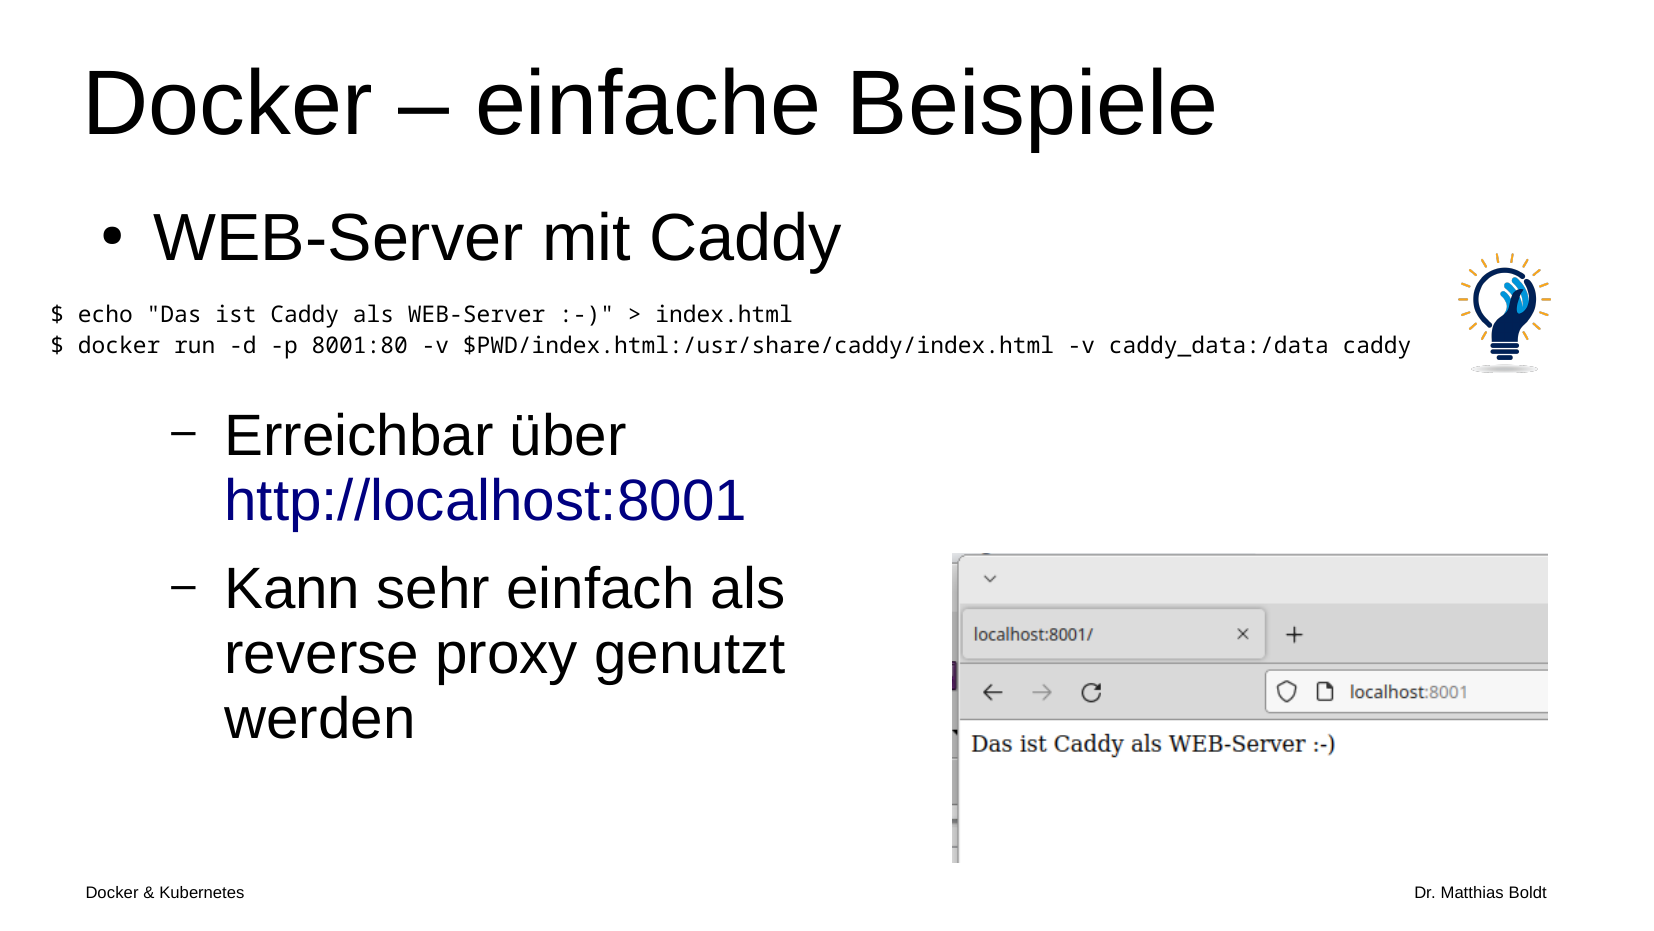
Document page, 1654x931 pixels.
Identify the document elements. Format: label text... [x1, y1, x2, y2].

text_box Docker & Kubernetes Dr. Matthias Boldt [70, 875, 1563, 910]
list WEB-Server mit Caddy Erreichbar über http://localhost:8001 Kann sehr einfach als reverse proxy genutzt werden [82, 411, 922, 845]
text_box $ echo "Das ist Caddy als WEB-Server :-)" > index.html $ docker run -d -p 8001:80 -v $PWD/index.html:/usr/share/caddy/index.html -v caddy_data:/data caddy [35, 290, 1459, 411]
picture [952, 553, 1548, 863]
list WEB-Server mit Caddy Erreichbar über http://localhost:8001 Kann sehr einfach als reverse proxy genutzt werden [82, 199, 922, 290]
title Docker – einfache Beispiele [82, 25, 1571, 181]
picture [1458, 253, 1551, 373]
